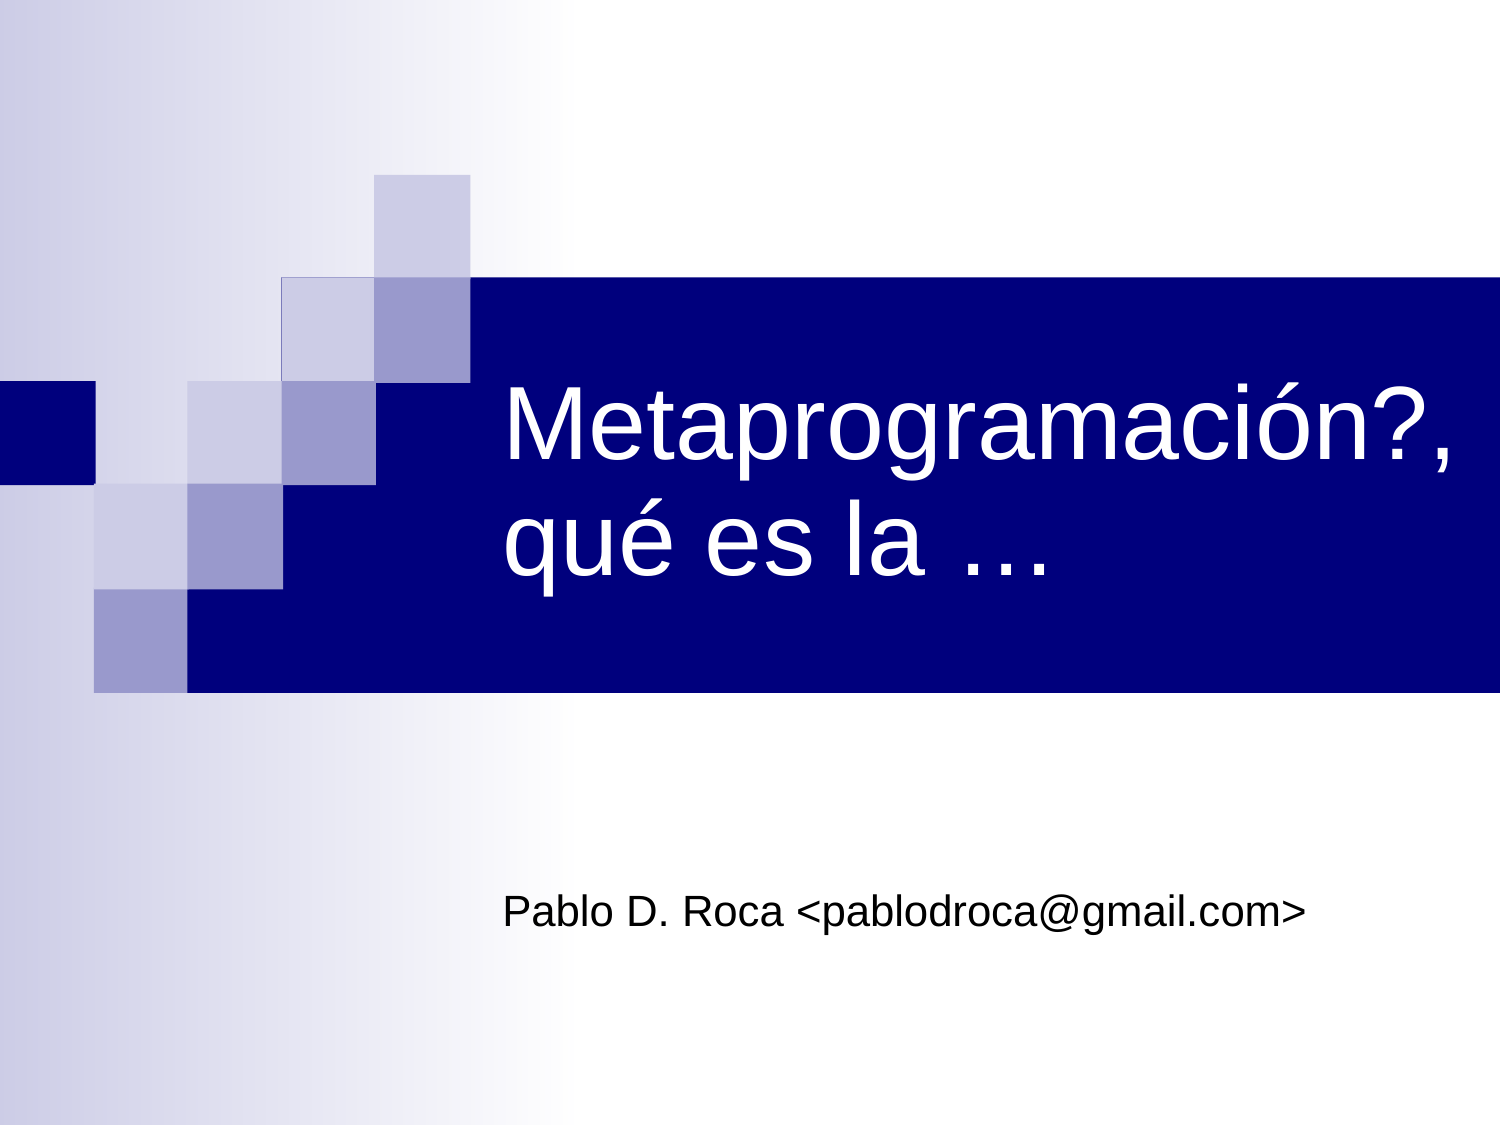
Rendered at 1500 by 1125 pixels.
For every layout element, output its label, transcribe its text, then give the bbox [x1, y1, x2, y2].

subtitle Pablo D. Roca <pablodroca@gmail.com> [487, 887, 1476, 963]
title Metaprogramación?, qué es la … [487, 299, 1476, 663]
